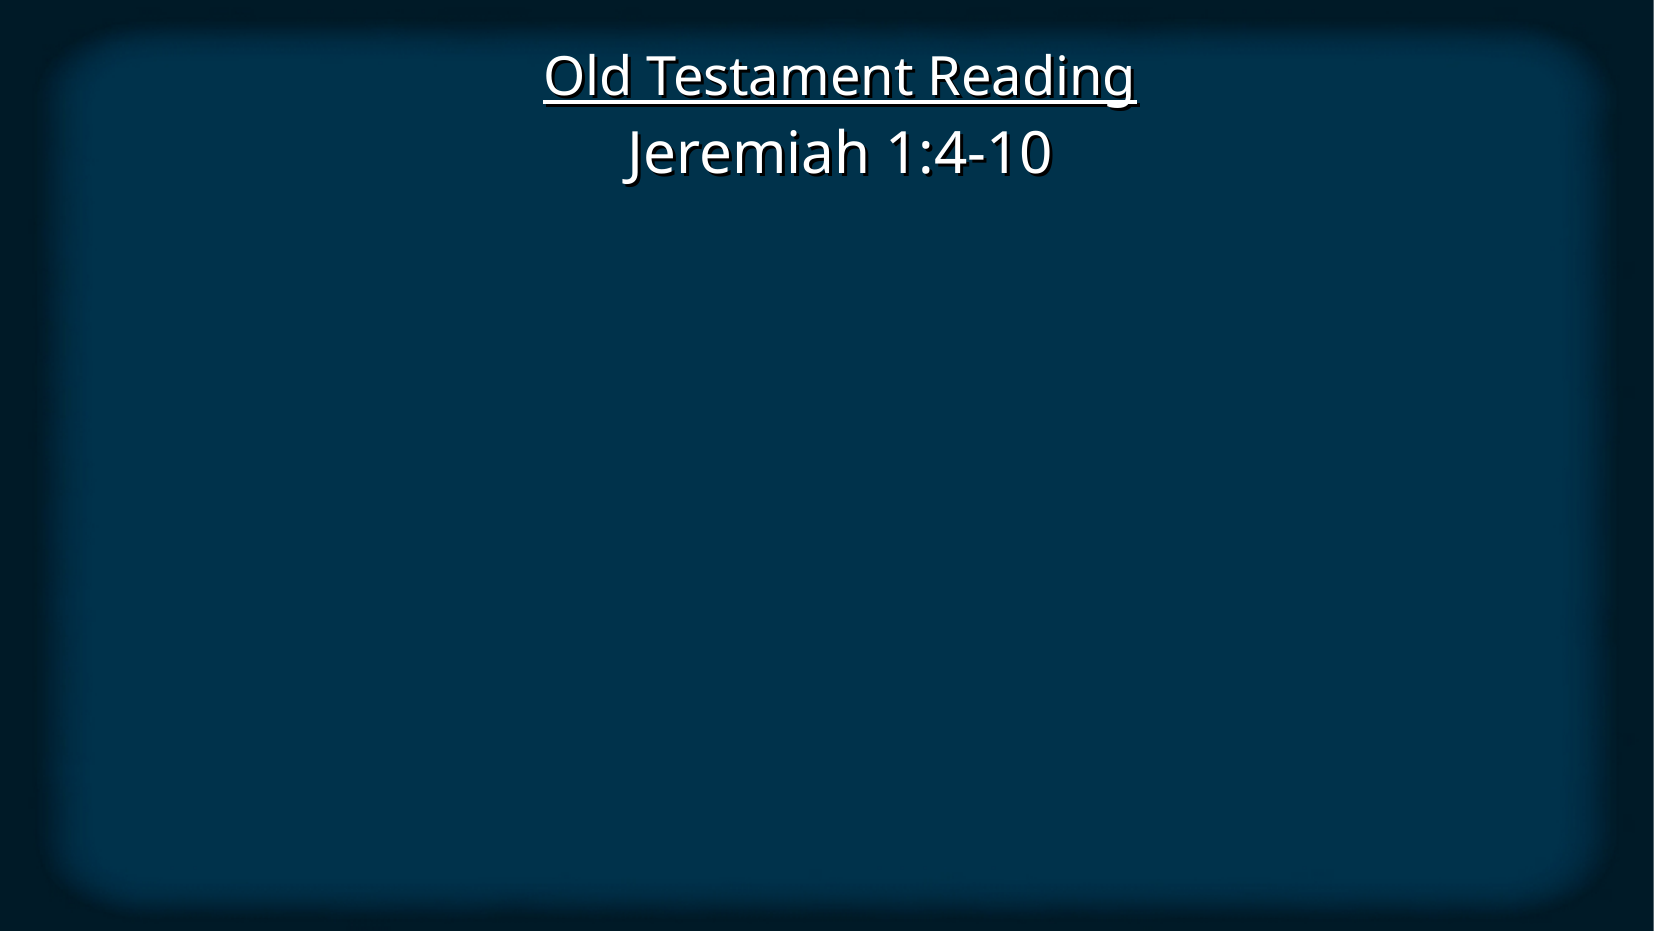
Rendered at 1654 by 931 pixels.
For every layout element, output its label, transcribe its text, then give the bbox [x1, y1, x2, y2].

picture [0, 0, 1654, 931]
text_box Old Testament Reading Jeremiah 1:4-10 [105, 30, 1576, 194]
